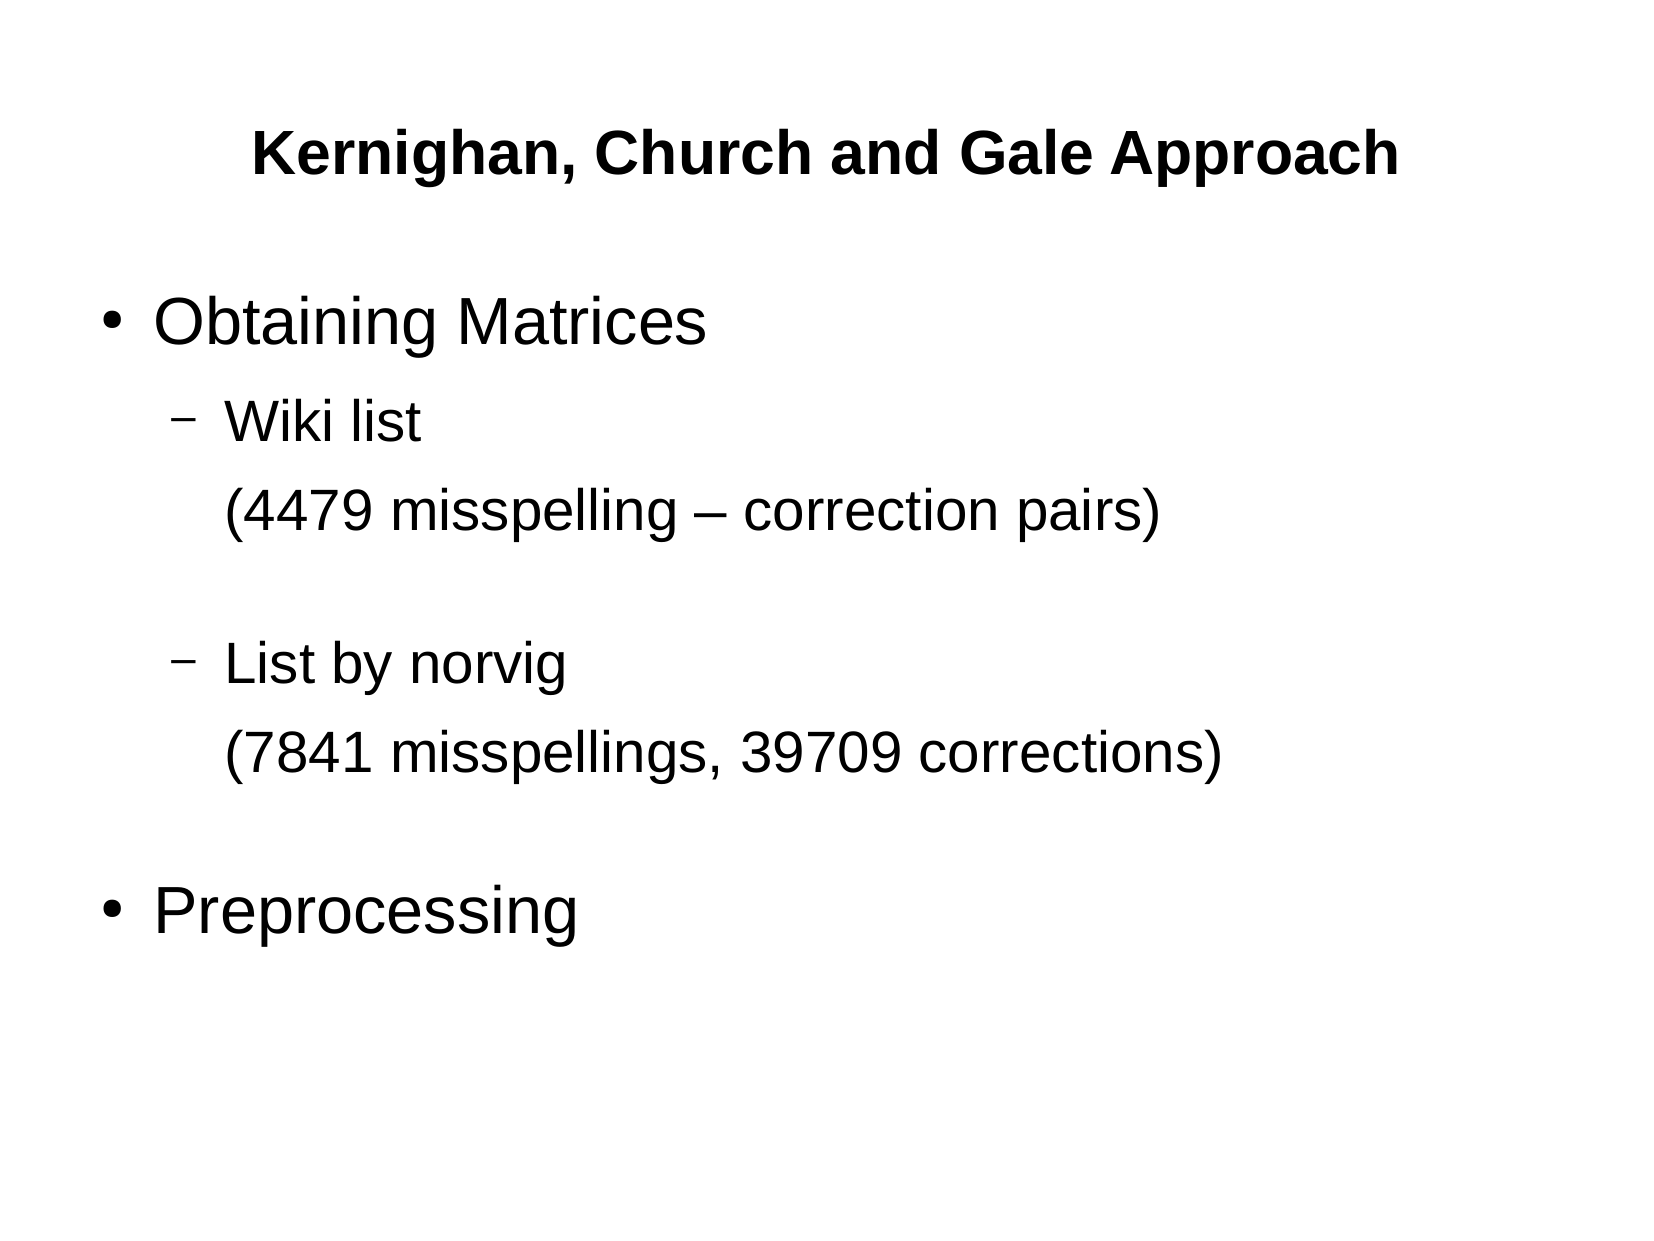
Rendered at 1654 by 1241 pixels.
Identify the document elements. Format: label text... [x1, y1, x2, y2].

list Obtaining Matrices Wiki list (4479 misspelling – correction pairs) List by norvig (7841 misspellings, 39709 corrections) Preprocessing [82, 284, 1538, 1205]
title Kernighan, Church and Gale Approach [82, 49, 1571, 257]
